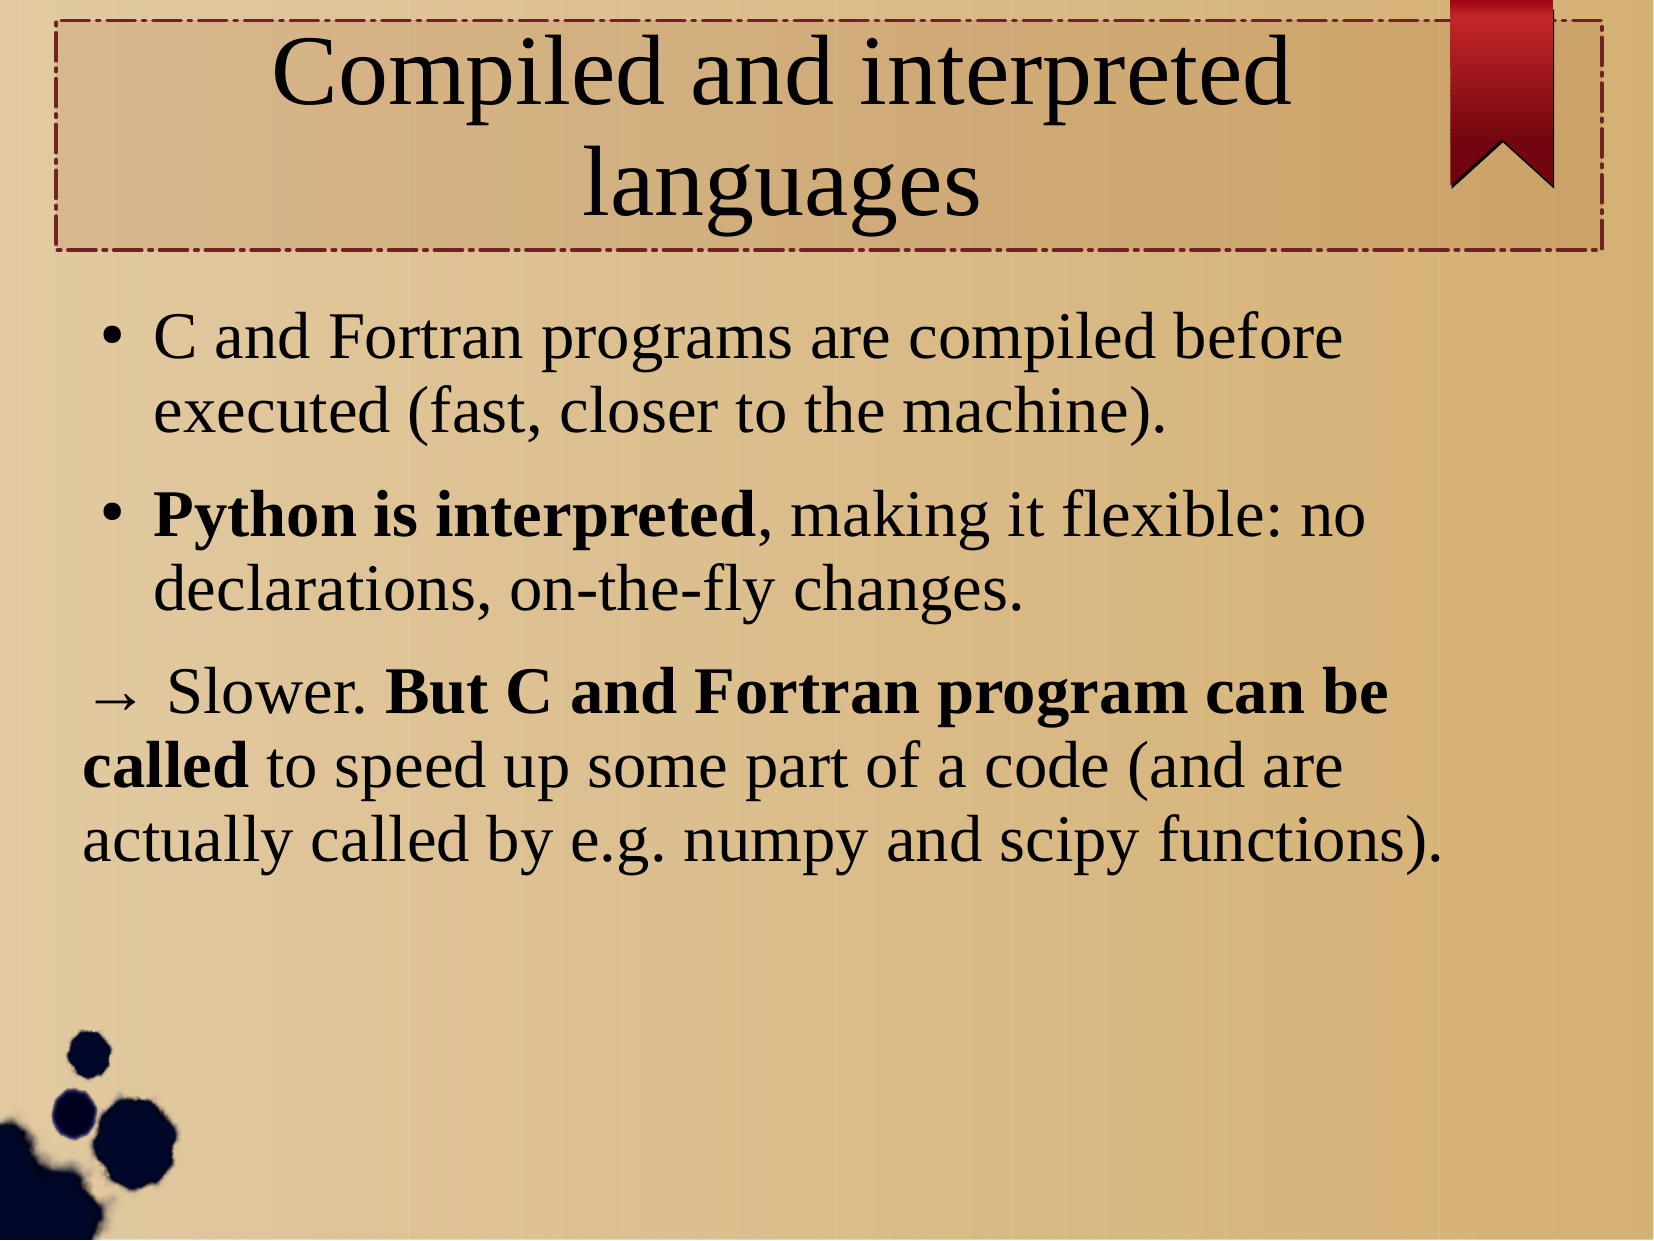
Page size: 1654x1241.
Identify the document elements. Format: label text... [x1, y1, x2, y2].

list C and Fortran programs are compiled before executed (fast, closer to the machine). Python is interpreted, making it flexible: no declarations, on-the-fly changes. → Slower. But C and Fortran program can be called to speed up some part of a code (and are actually called by e.g. numpy and scipy functions). [82, 299, 1571, 1019]
title Compiled and interpreted languages [248, 15, 1317, 237]
